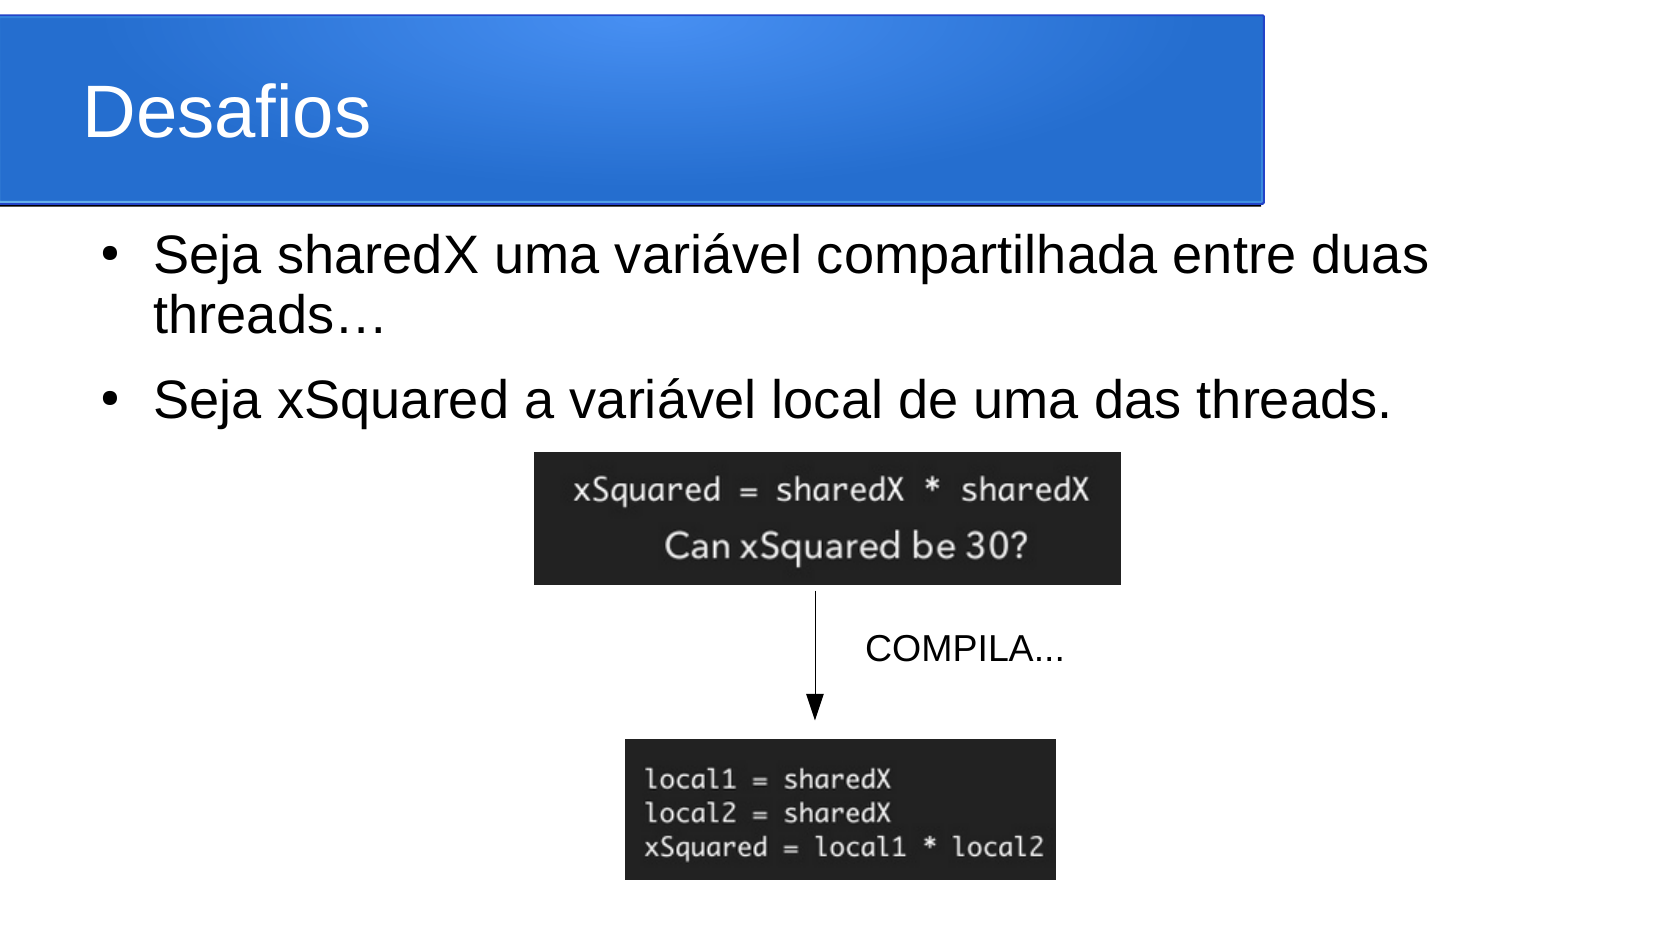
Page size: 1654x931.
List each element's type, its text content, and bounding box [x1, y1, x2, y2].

picture [534, 452, 1121, 585]
text_box COMPILA... [850, 620, 1081, 677]
list Seja sharedX uma variável compartilhada entre duas threads… Seja xSquared a variável local de uma das threads. [82, 224, 1571, 764]
title Desafios [82, 35, 1235, 189]
picture [625, 739, 1056, 880]
